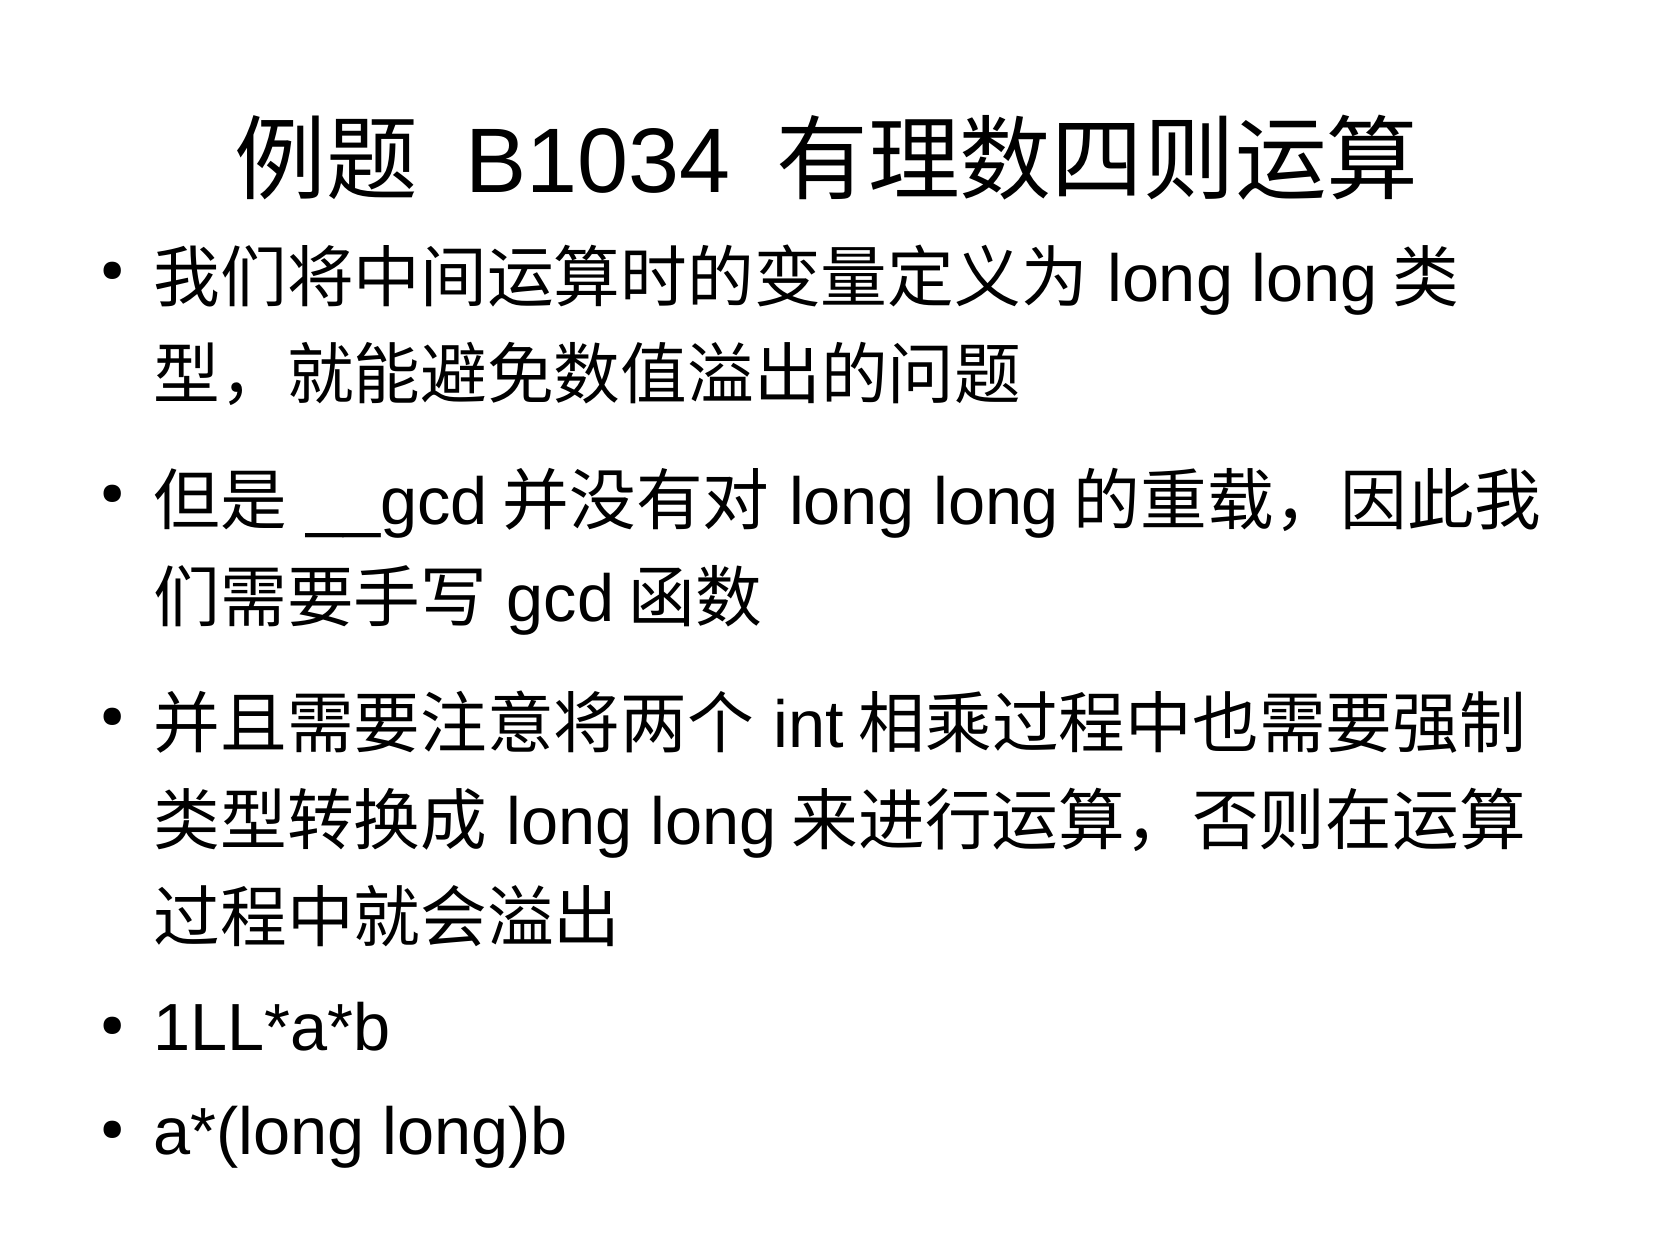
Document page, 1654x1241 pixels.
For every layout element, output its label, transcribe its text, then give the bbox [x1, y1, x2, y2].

title 例题 B1034 有理数四则运算 [82, 49, 1571, 224]
list 我们将中间运算时的变量定义为long long类型，就能避免数值溢出的问题 但是__gcd并没有对long long的重载，因此我们需要手写gcd函数 并且需要注意将两个int相乘过程中也需要强制类型转换成long long来进行运算，否则在运算过程中就会溢出 1LL*a*b a*(long long)b [82, 224, 1571, 1241]
